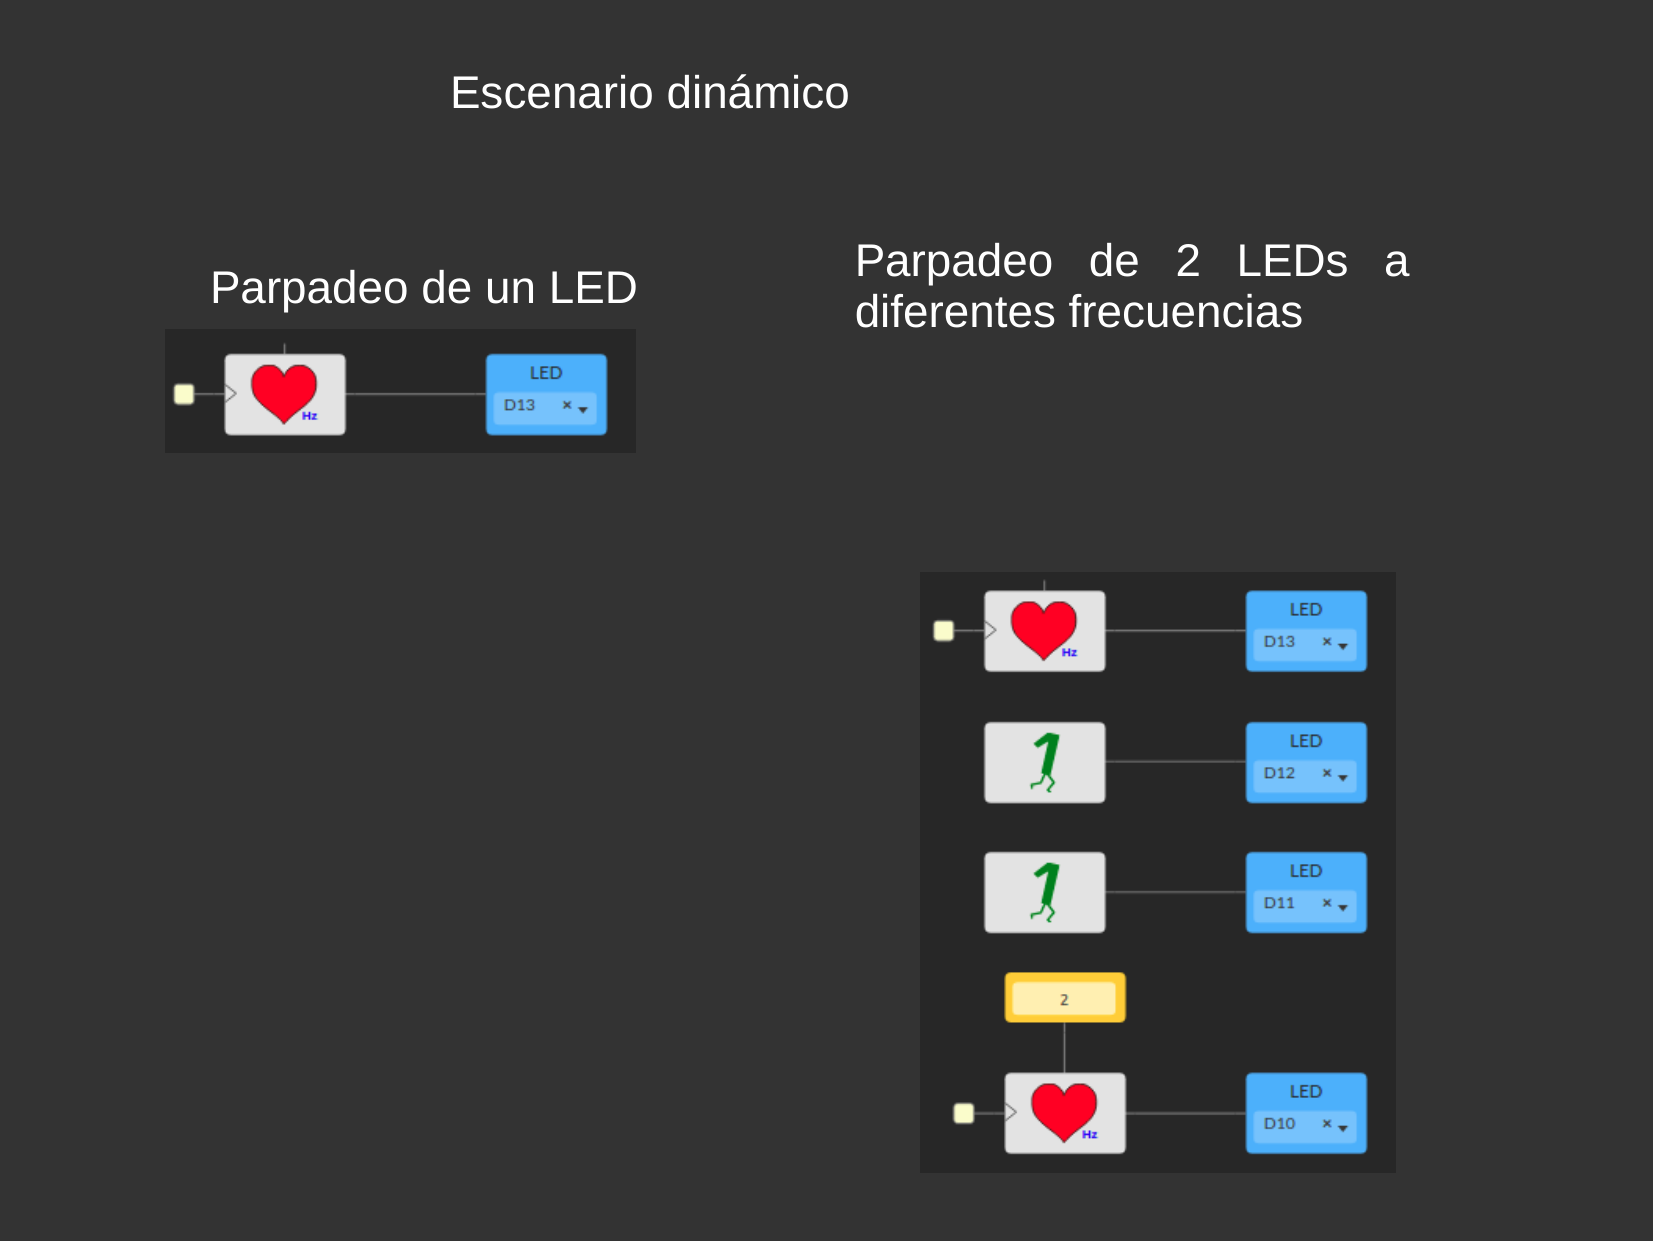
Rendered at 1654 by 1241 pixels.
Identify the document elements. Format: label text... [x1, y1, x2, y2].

text_box Parpadeo de 2 LEDs a diferentes frecuencias [840, 227, 1425, 346]
text_box Escenario dinámico [435, 60, 1021, 136]
picture [165, 329, 636, 453]
picture [920, 572, 1396, 1173]
text_box Parpadeo de un LED [195, 255, 781, 331]
